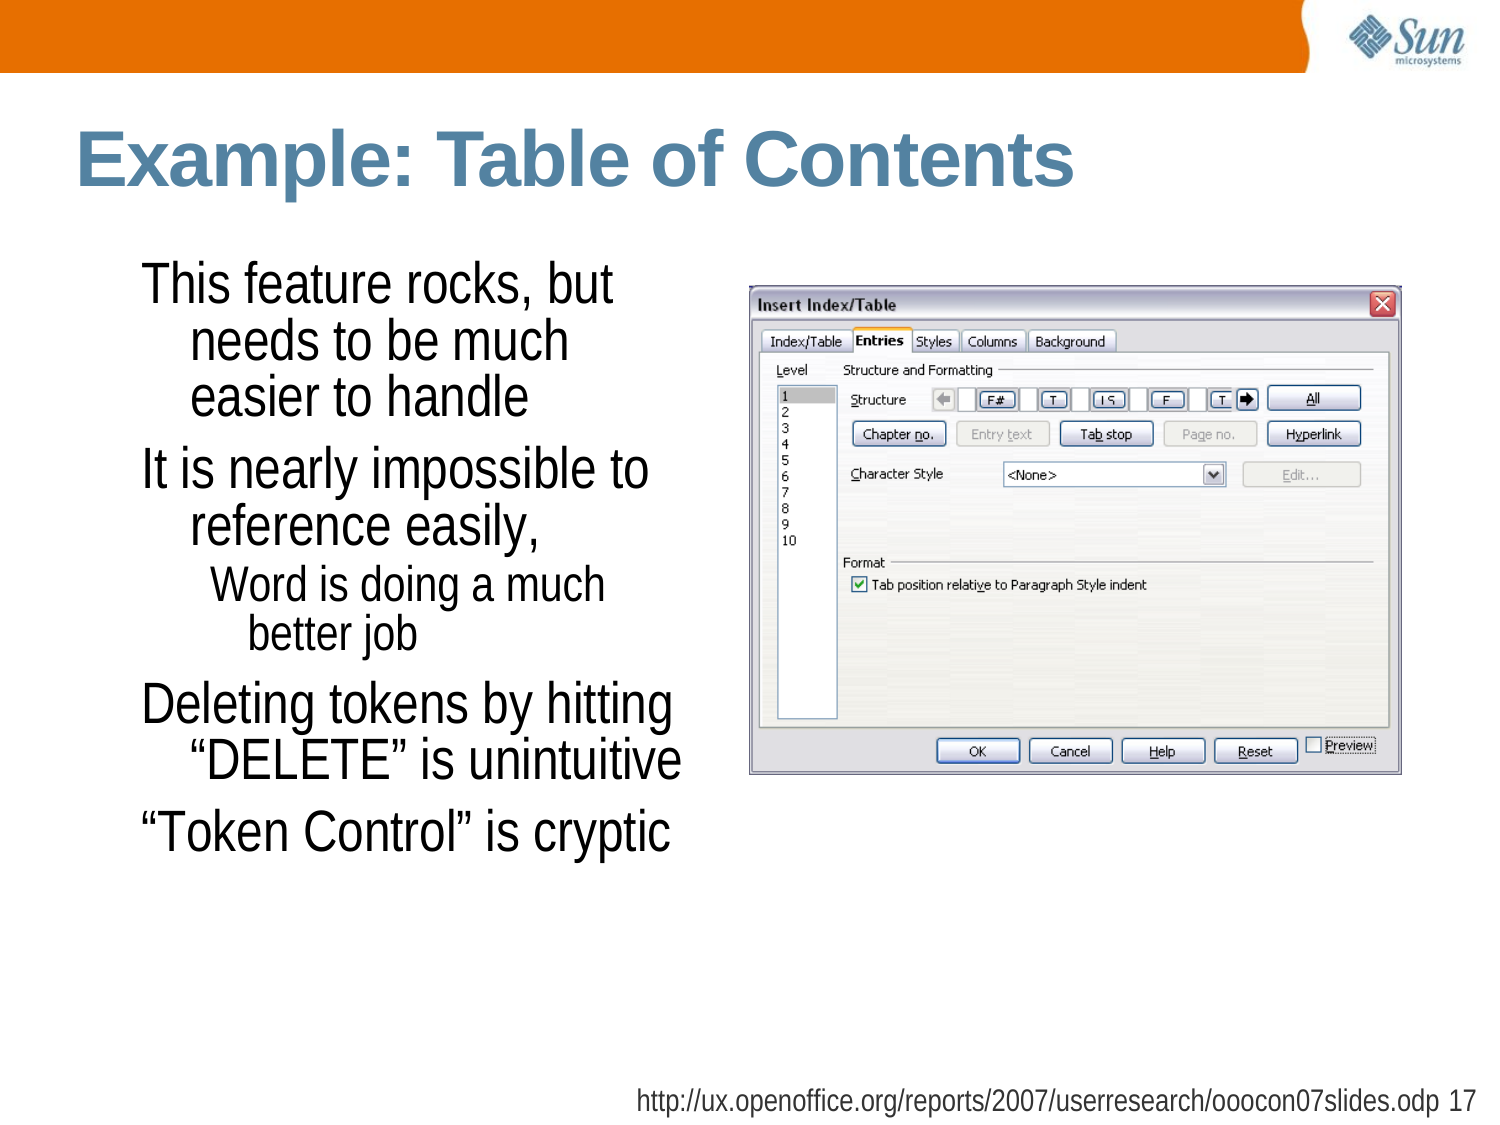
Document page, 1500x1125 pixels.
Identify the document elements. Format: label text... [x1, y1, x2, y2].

list This feature rocks, but needs to be much easier to handle It is nearly impossible to reference easily, Word is doing a much better job Deleting tokens by hitting “DELETE” is unintuitive “Token Control” is cryptic [64, 258, 717, 1062]
picture [0, 0, 1500, 73]
picture [749, 285, 1402, 775]
title Example: Table of Contents [75, 123, 1437, 227]
